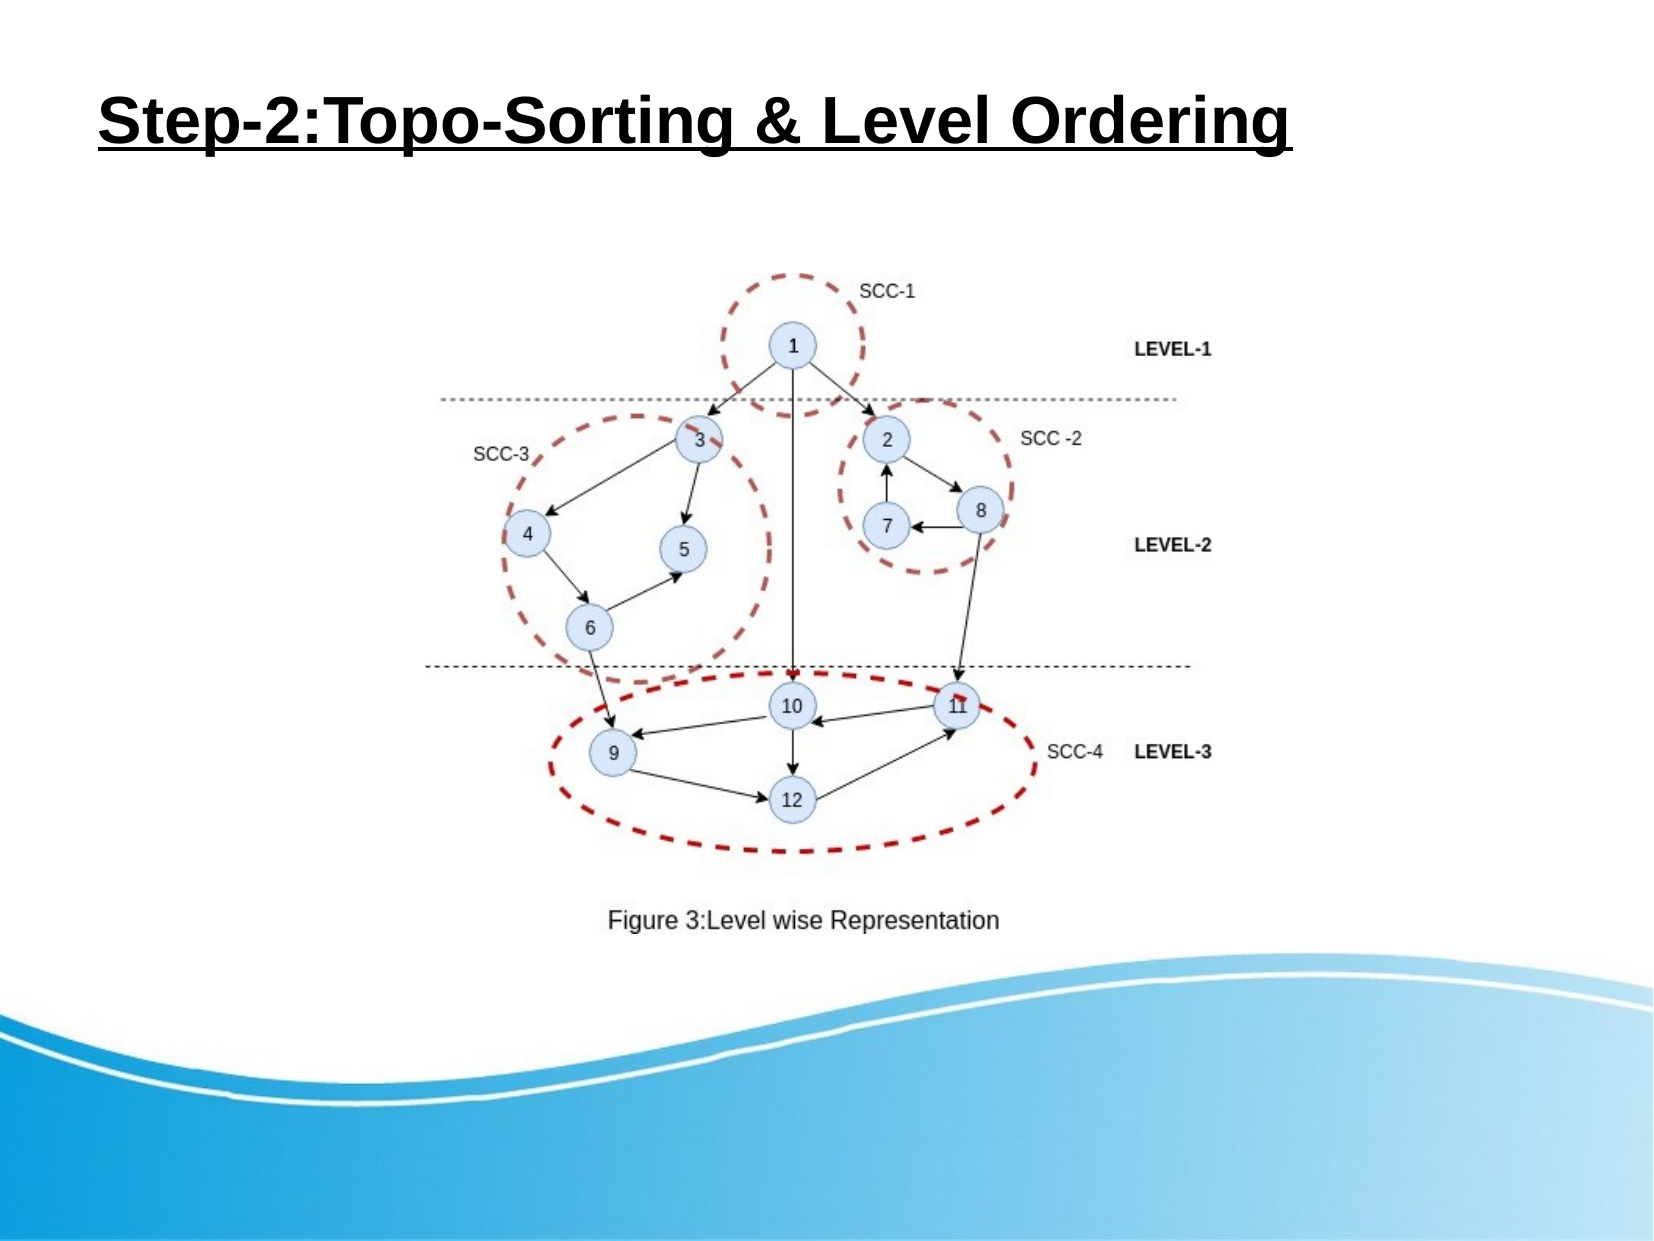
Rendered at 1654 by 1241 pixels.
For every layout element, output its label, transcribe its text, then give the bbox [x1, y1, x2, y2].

picture [0, 952, 1654, 1241]
picture [425, 273, 1227, 934]
text_box Step-2:Topo-Sorting & Level Ordering [82, 75, 1584, 166]
